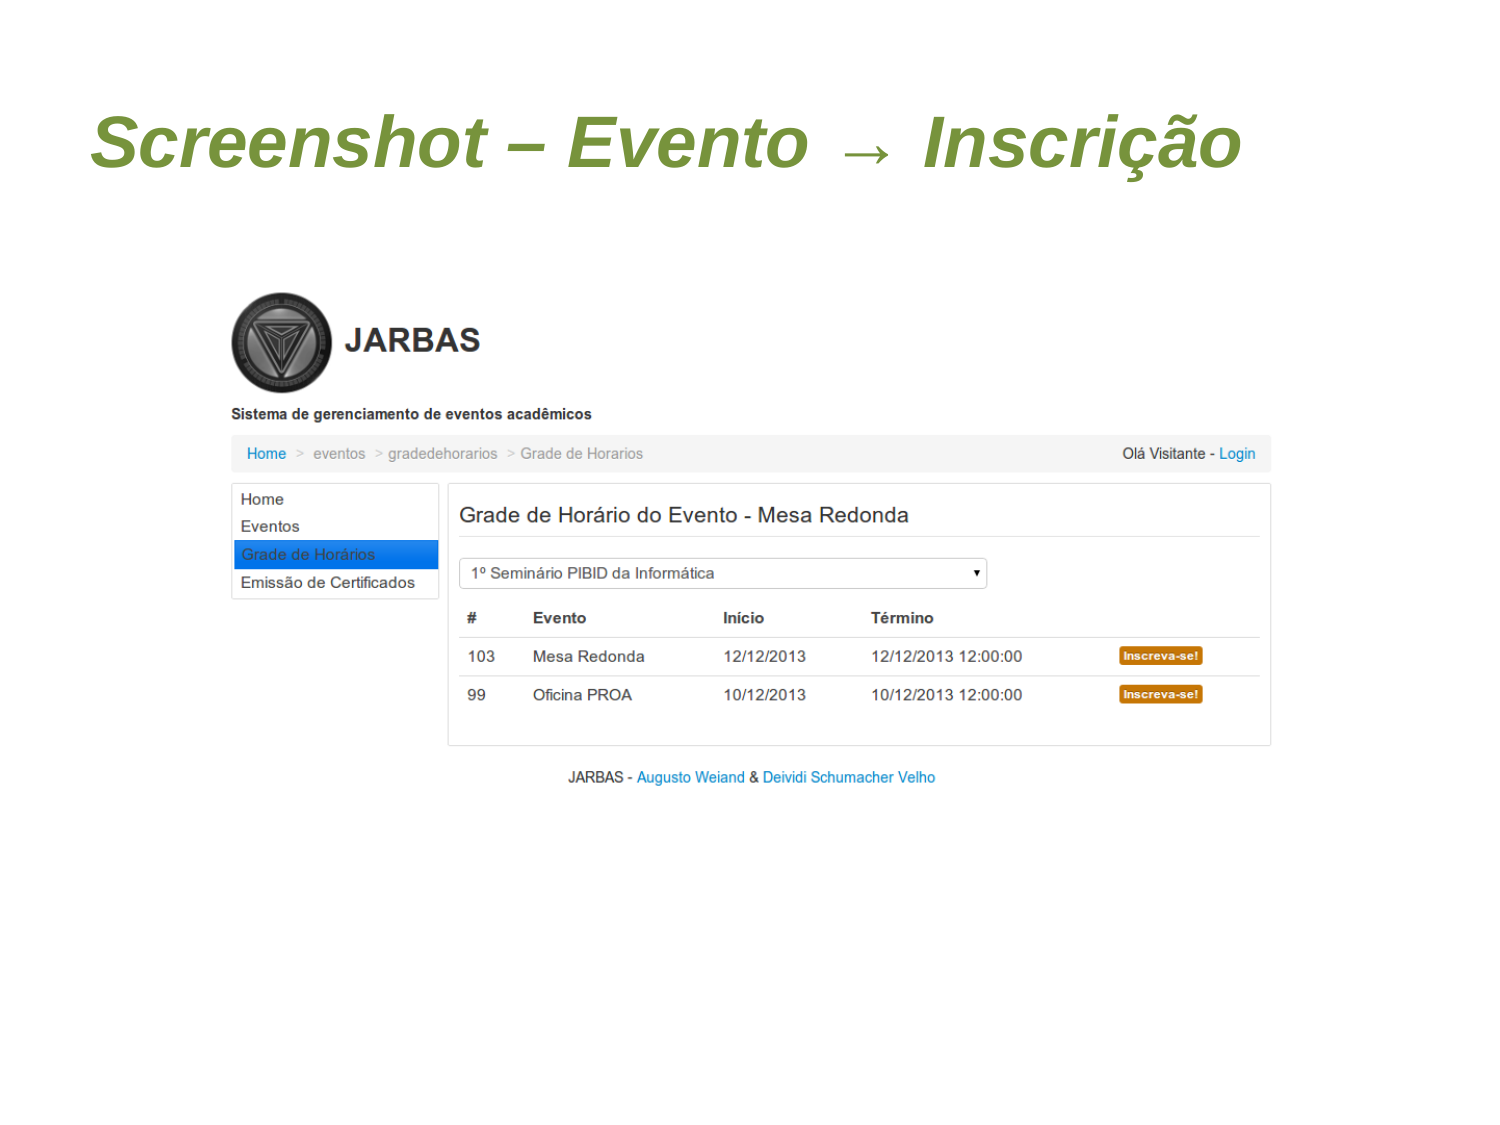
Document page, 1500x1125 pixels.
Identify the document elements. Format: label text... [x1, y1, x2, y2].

picture [41, 282, 1446, 946]
title Screenshot – Evento → Inscrição [75, 45, 1425, 233]
